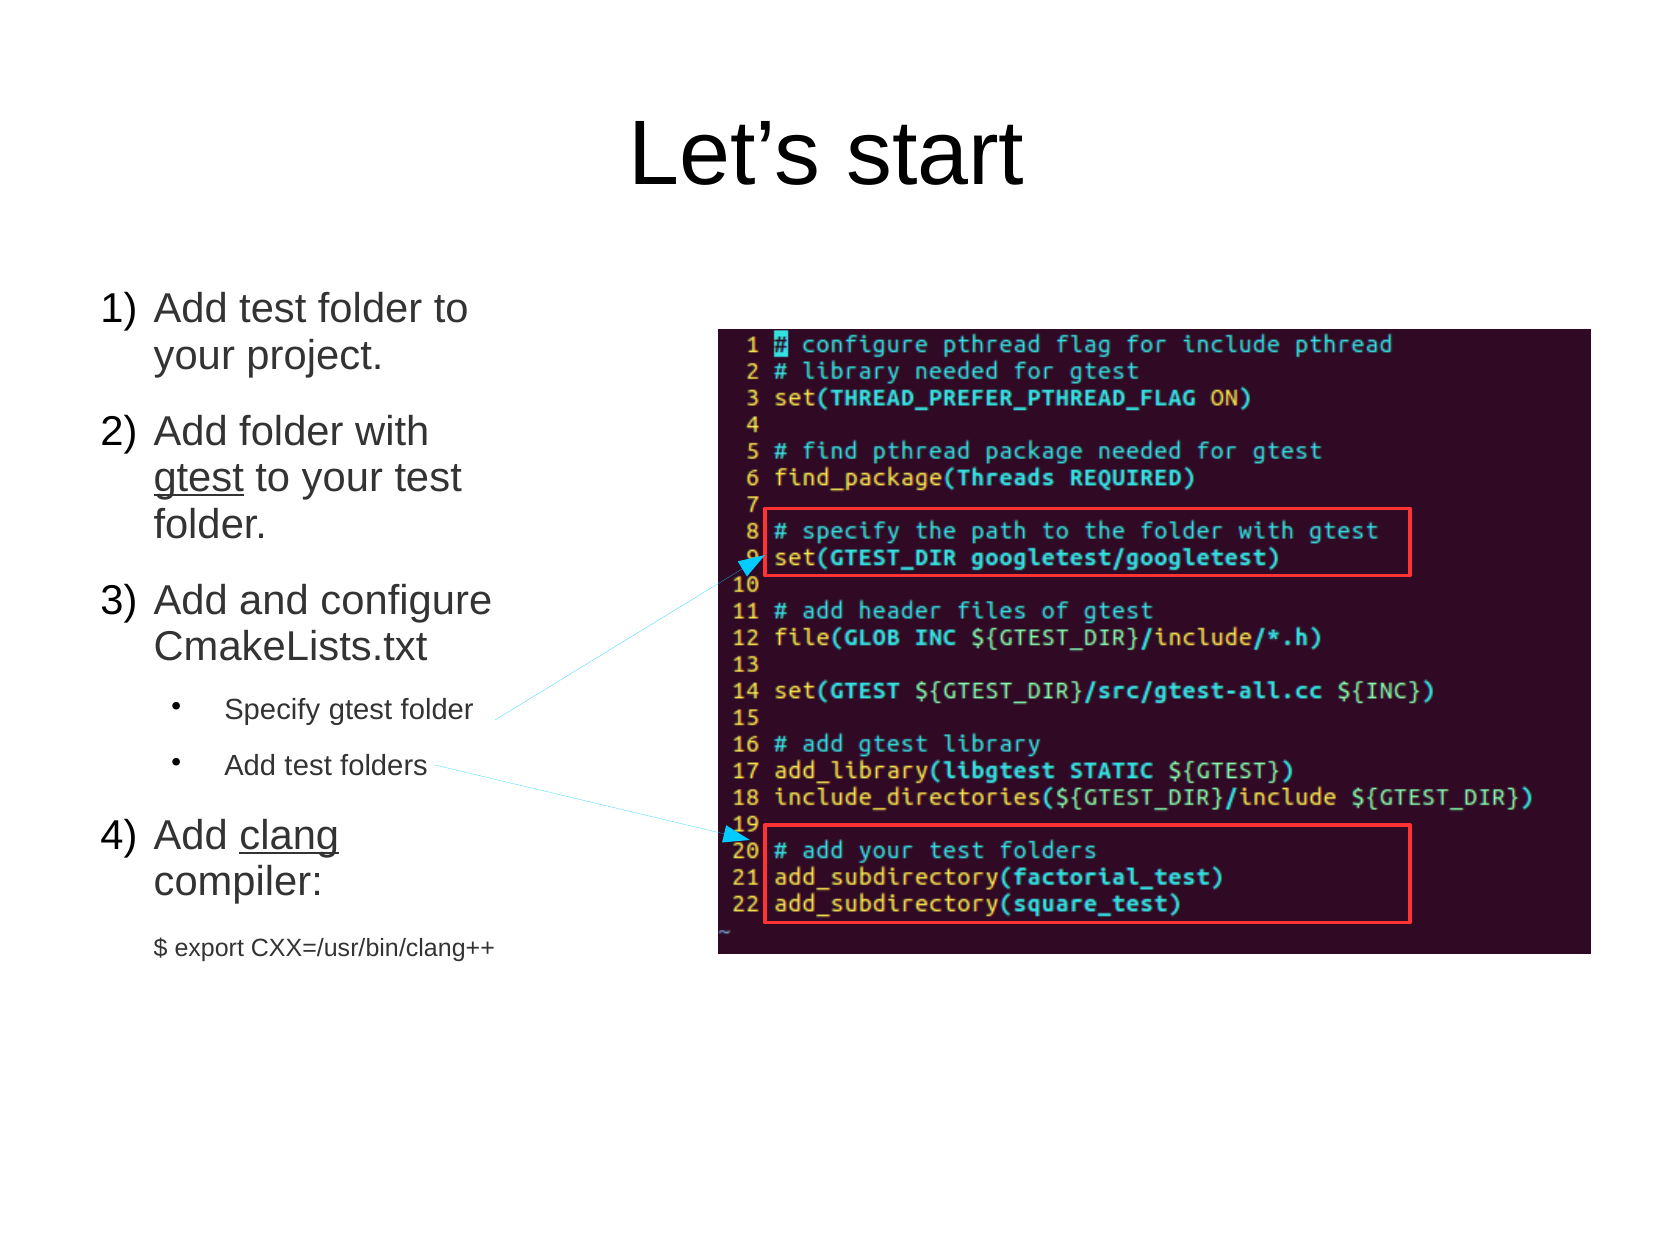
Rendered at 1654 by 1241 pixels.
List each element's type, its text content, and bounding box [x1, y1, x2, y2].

picture [434, 329, 1591, 954]
list Add test folder to your project. Add folder with gtest to your test folder. Add and configure CmakeLists.txt Specify gtest folder Add test folders Add clang compiler: $ export CXX=/usr/bin/clang++ [82, 285, 511, 1036]
title Let’s start [82, 49, 1571, 257]
